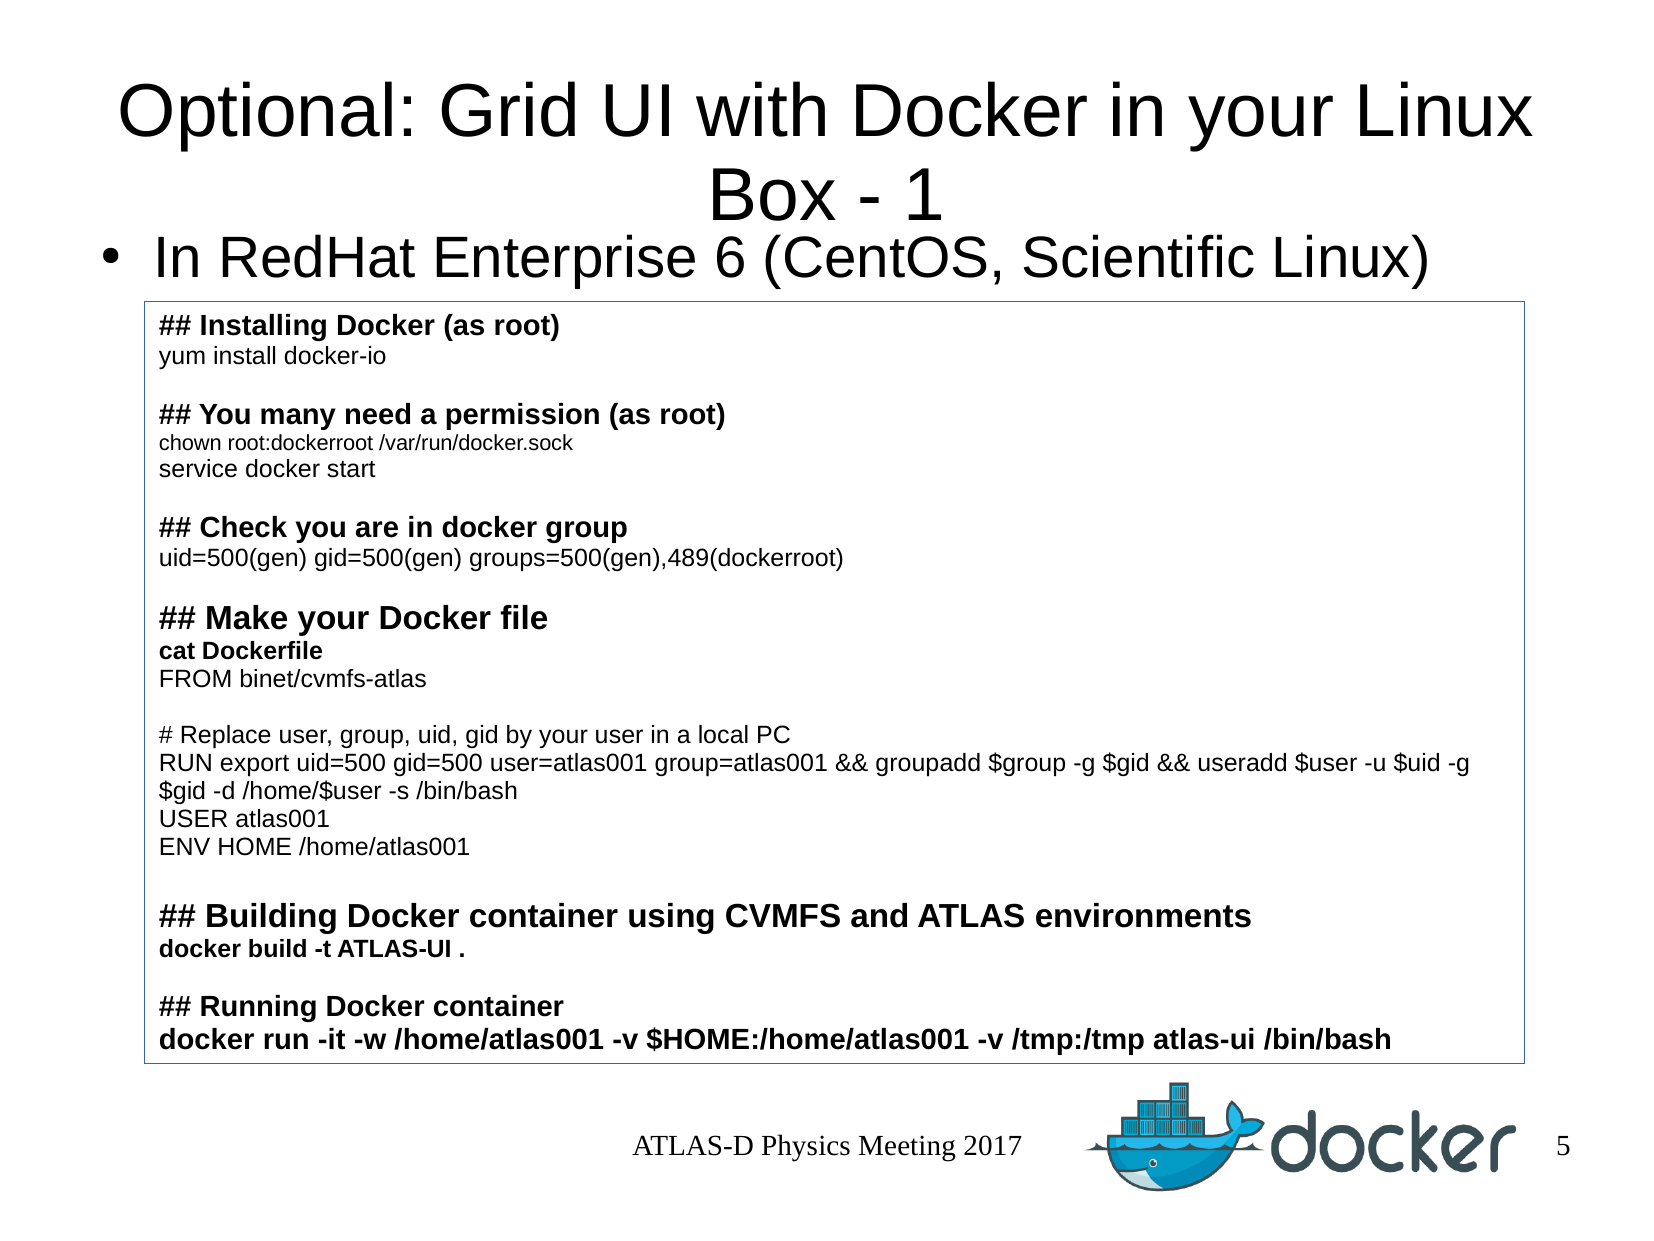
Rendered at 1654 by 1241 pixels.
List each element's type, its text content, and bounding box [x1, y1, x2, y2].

list In RedHat Enterprise 6 (CentOS, Scientific Linux) [82, 225, 1571, 945]
text_box ## Installing Docker (as root) yum install docker-io ## You many need a permission (as root) chown root:dockerroot /var/run/docker.sock service docker start ## Check you are in docker group uid=500(gen) gid=500(gen) groups=500(gen),489(dockerroot) ## Make your Docker file cat Dockerfile FROM binet/cvmfs-atlas # Replace user, group, uid, gid by your user in a local PC RUN export uid=500 gid=500 user=atlas001 group=atlas001 && groupadd $group -g $gid && useradd $user -u $uid -g $gid -d /home/$user -s /bin/bash USER atlas001 ENV HOME /home/atlas001 ## Building Docker container using CVMFS and ATLAS environments docker build -t ATLAS-UI . ## Running Docker container docker run -it -w /home/atlas001 -v $HOME:/home/atlas001 -v /tmp:/tmp atlas-ui /bin/bash [144, 301, 1525, 1064]
title Optional: Grid UI with Docker in your Linux Box - 1 [82, 49, 1571, 225]
picture [1051, 1049, 1552, 1230]
